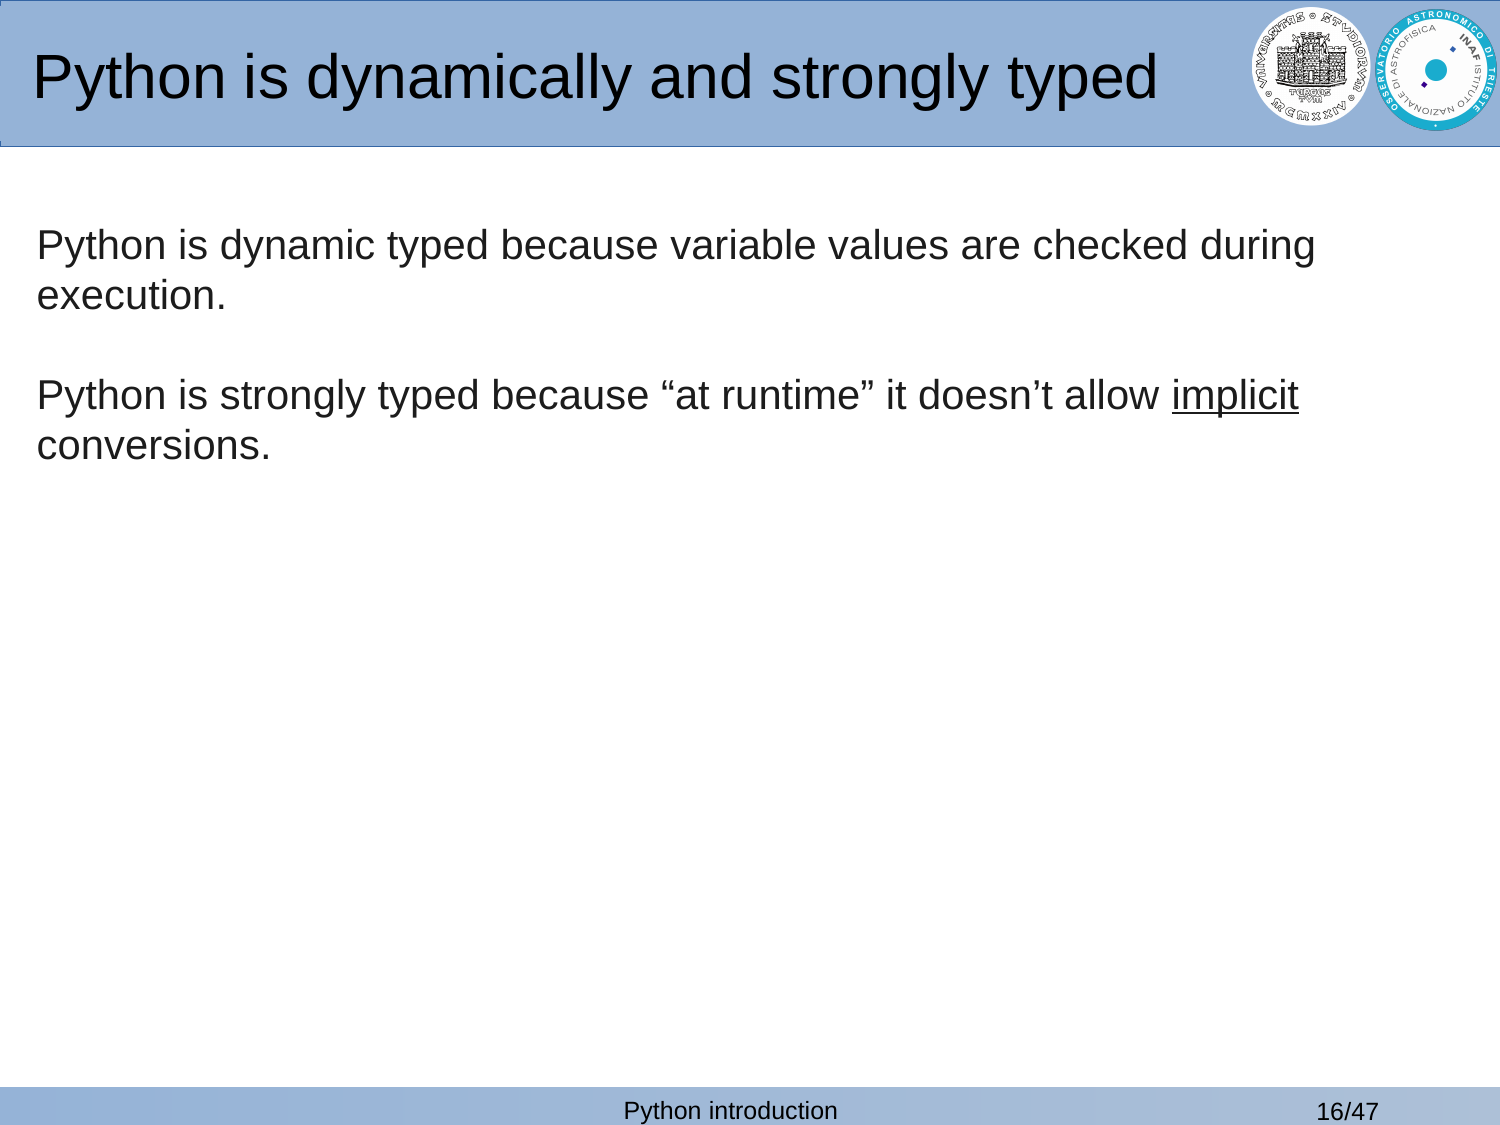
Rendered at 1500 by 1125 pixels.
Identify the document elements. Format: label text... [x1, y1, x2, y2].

list Python is dynamic typed because variable values are checked during execution. Python is strongly typed because “at runtime” it doesn’t allow implicit conversions. [21, 209, 1455, 1083]
picture [1252, 0, 1500, 156]
text_box Python is dynamically and strongly typed [0, 5, 1243, 141]
